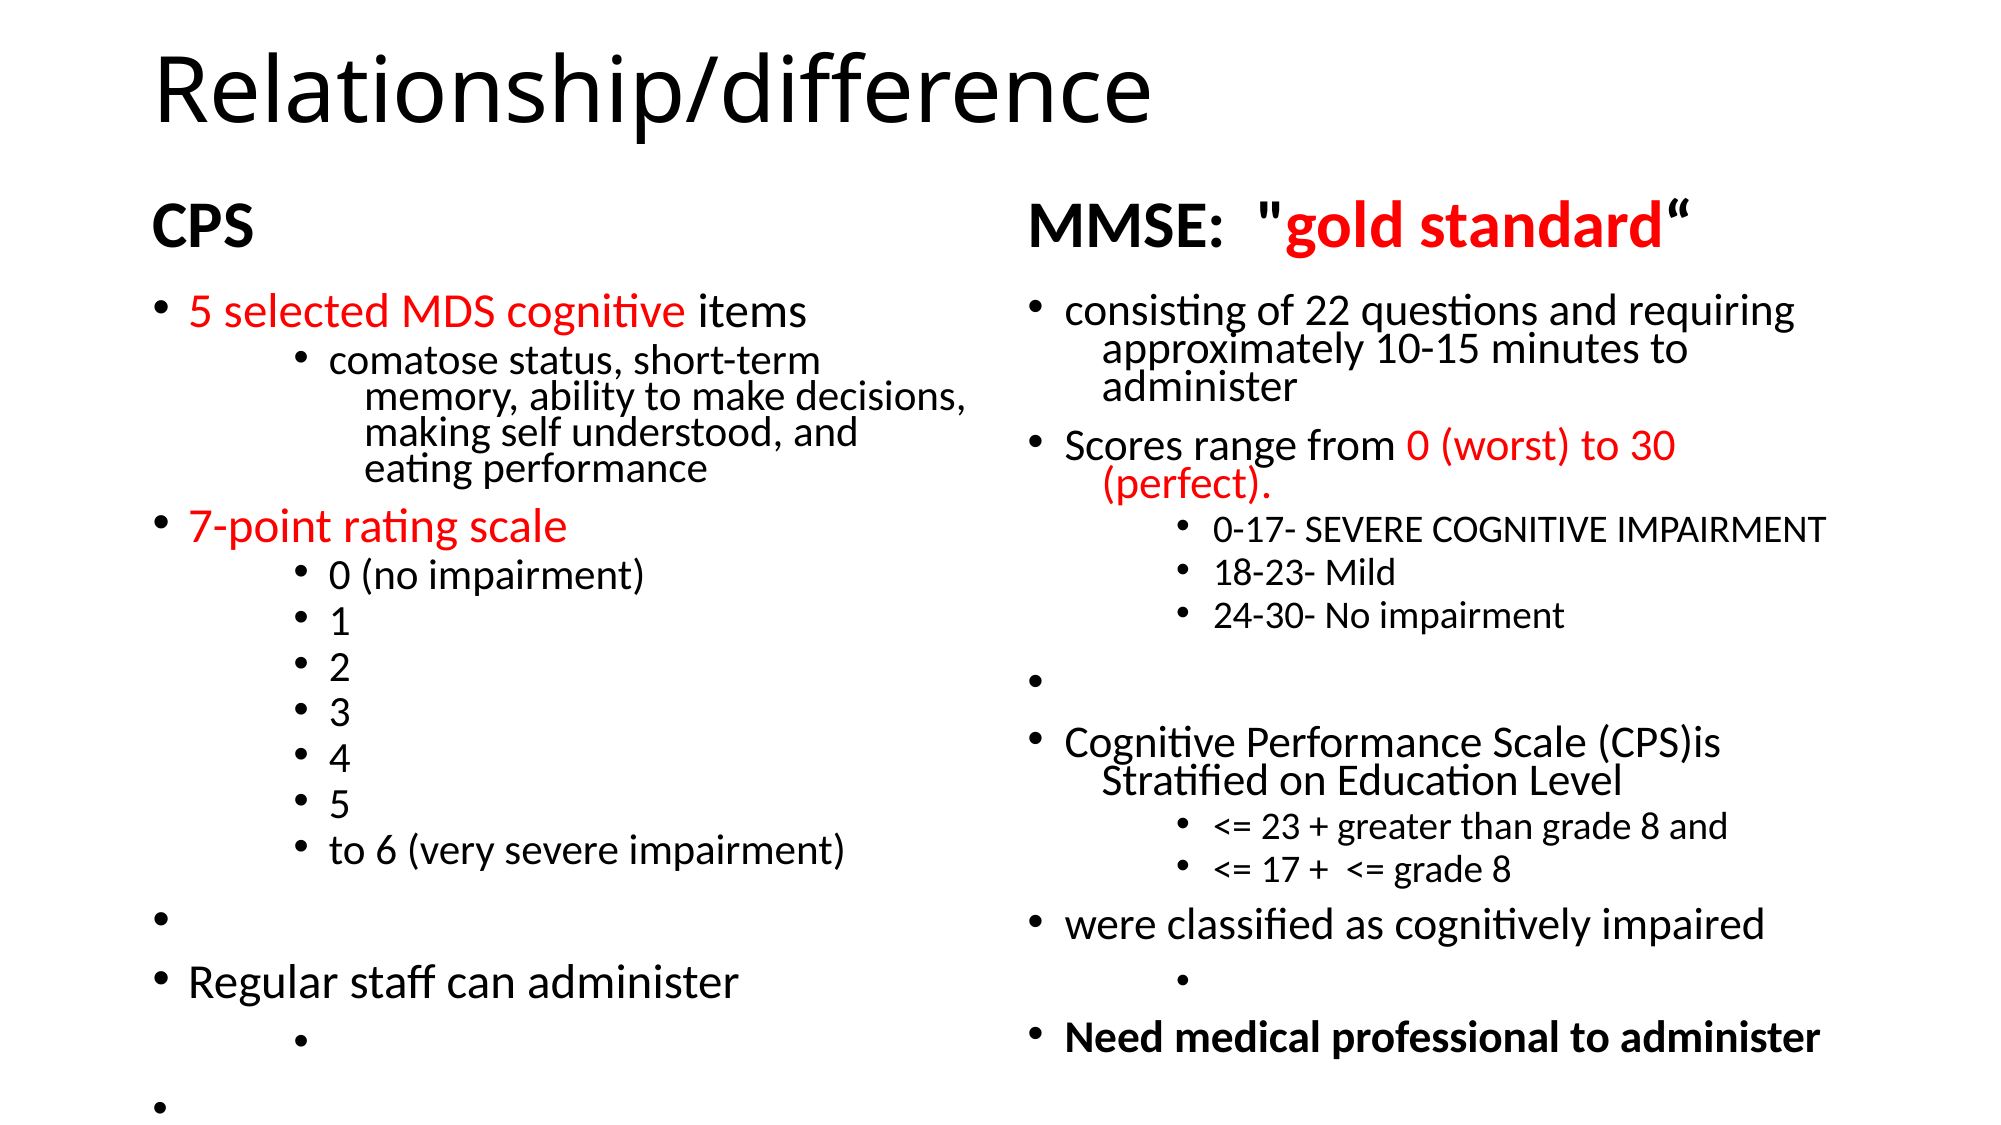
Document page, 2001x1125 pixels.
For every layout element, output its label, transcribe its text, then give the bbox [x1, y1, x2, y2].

title Relationship/difference [137, 0, 1863, 202]
list CPS [137, 134, 984, 270]
list consisting of 22 questions and requiring approximately 10-15 minutes to administer Scores range from 0 (worst) to 30 (perfect). 0-17- SEVERE COGNITIVE IMPAIRMENT 18-23- Mild 24-30- No impairment Cognitive Performance Scale (CPS)is Stratified on Education Level <= 23 + greater than grade 8 and <= 17 + <= grade 8 were classified as cognitively impaired Need medical professional to administer [1012, 287, 1863, 1071]
list 5 selected MDS cognitive items comatose status, short-term memory, ability to make decisions, making self understood, and eating performance 7-point rating scale 0 (no impairment) 1 2 3 4 5 to 6 (very severe impairment) Regular staff can administer [137, 287, 984, 1041]
list MMSE: "gold standard“ [1012, 134, 1863, 270]
